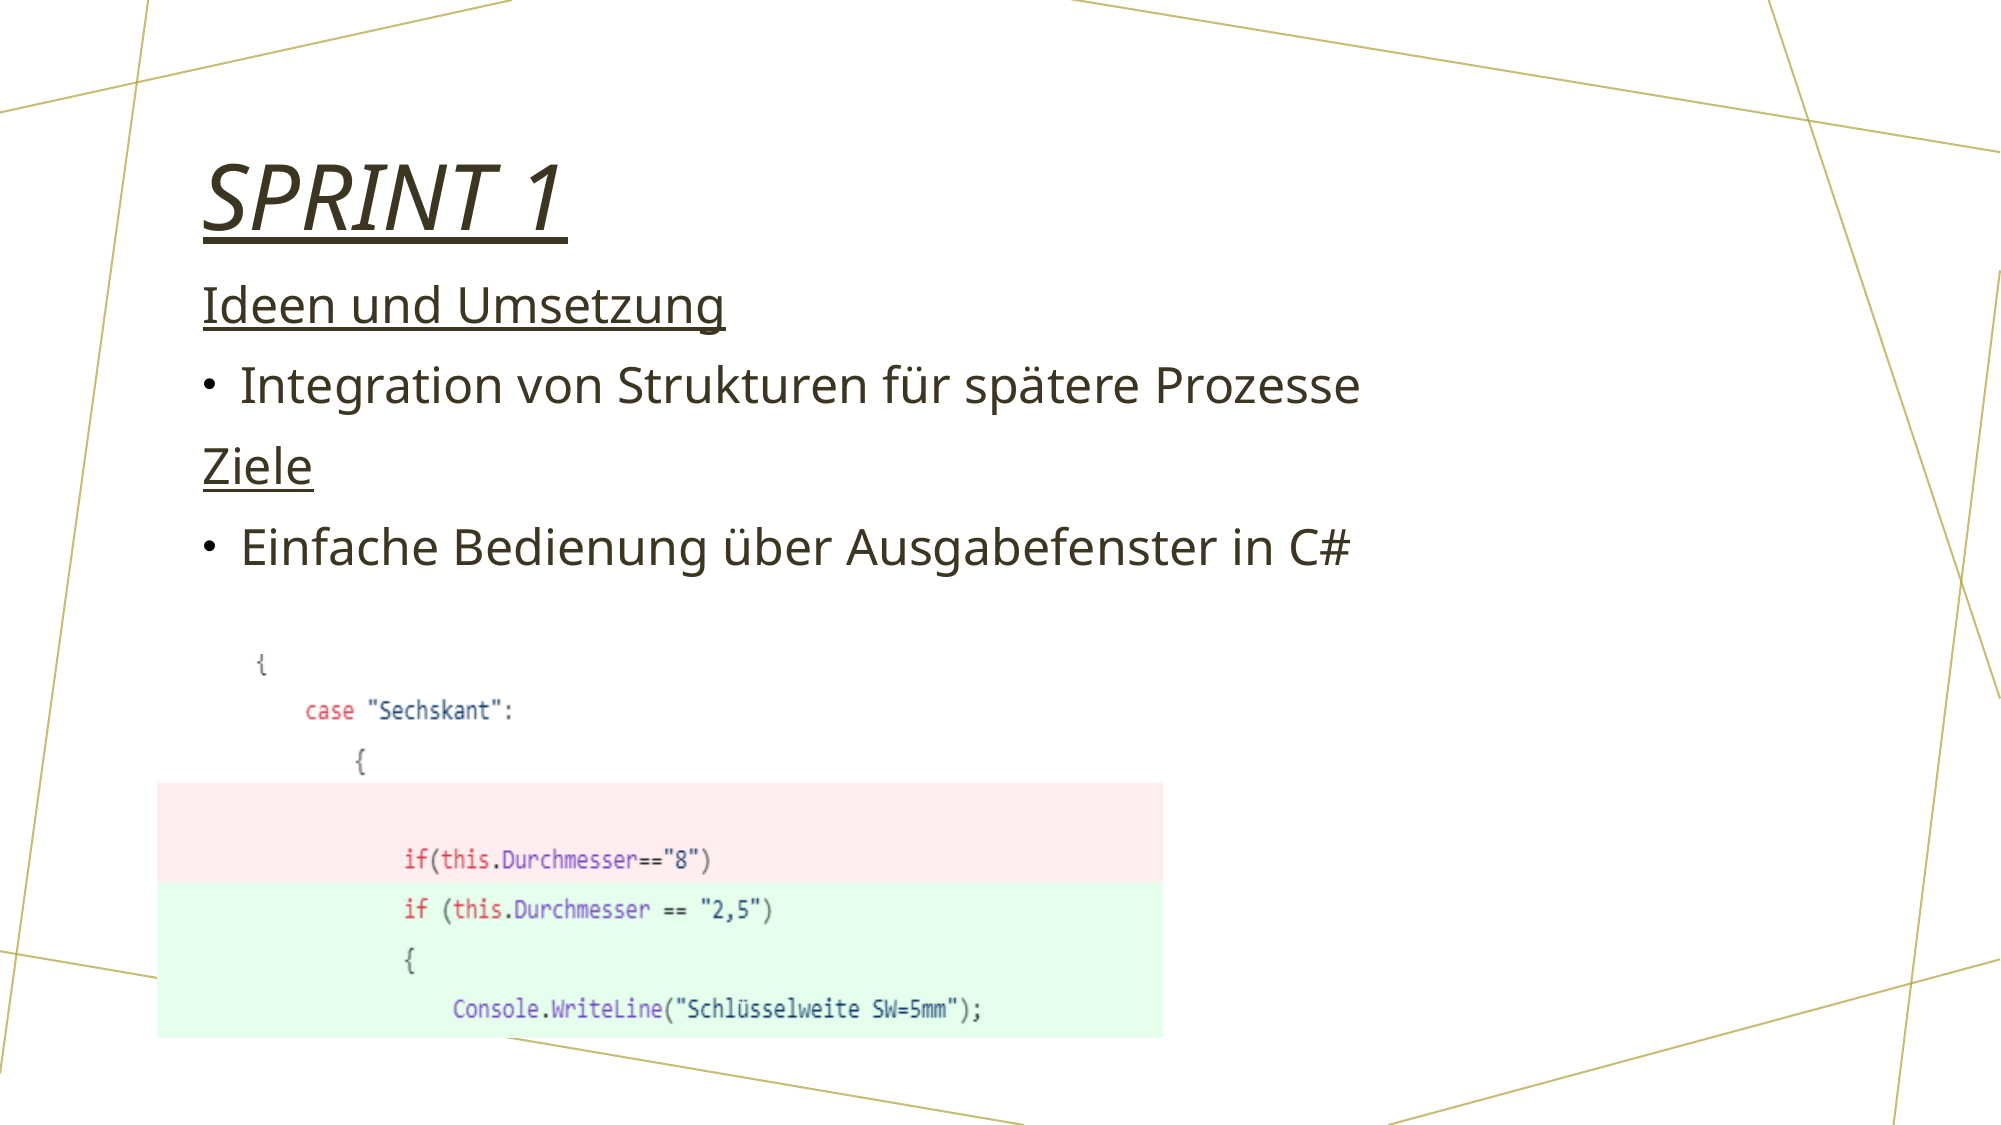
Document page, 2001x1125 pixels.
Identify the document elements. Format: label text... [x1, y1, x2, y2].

title Sprint 1 [187, 87, 1813, 265]
list Ideen und Umsetzung Integration von Strukturen für spätere Prozesse Ziele Einfache Bedienung über Ausgabefenster in C# [187, 265, 1813, 926]
picture [157, 654, 1163, 1038]
